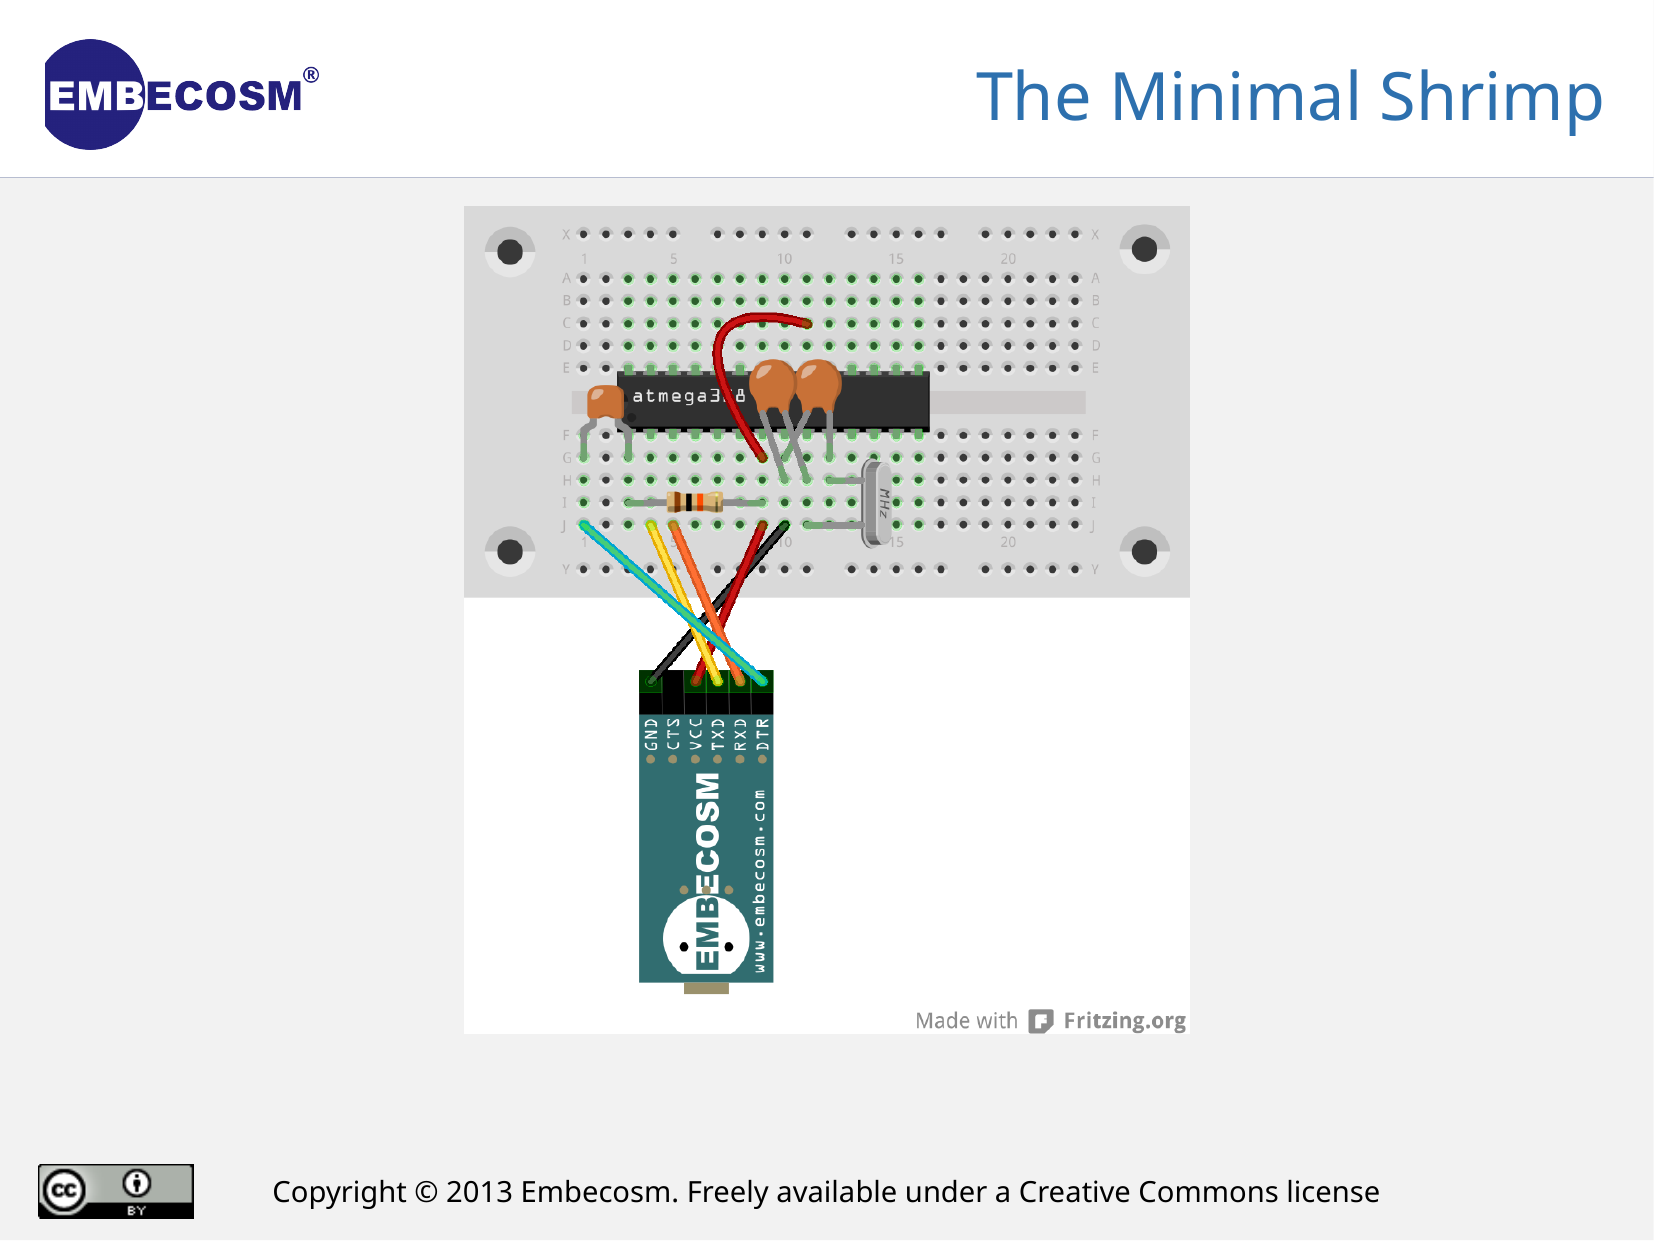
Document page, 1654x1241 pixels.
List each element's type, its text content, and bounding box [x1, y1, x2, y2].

picture [464, 206, 1190, 1034]
title The Minimal Shrimp [330, 23, 1607, 166]
picture [45, 39, 319, 150]
picture [38, 1164, 194, 1219]
